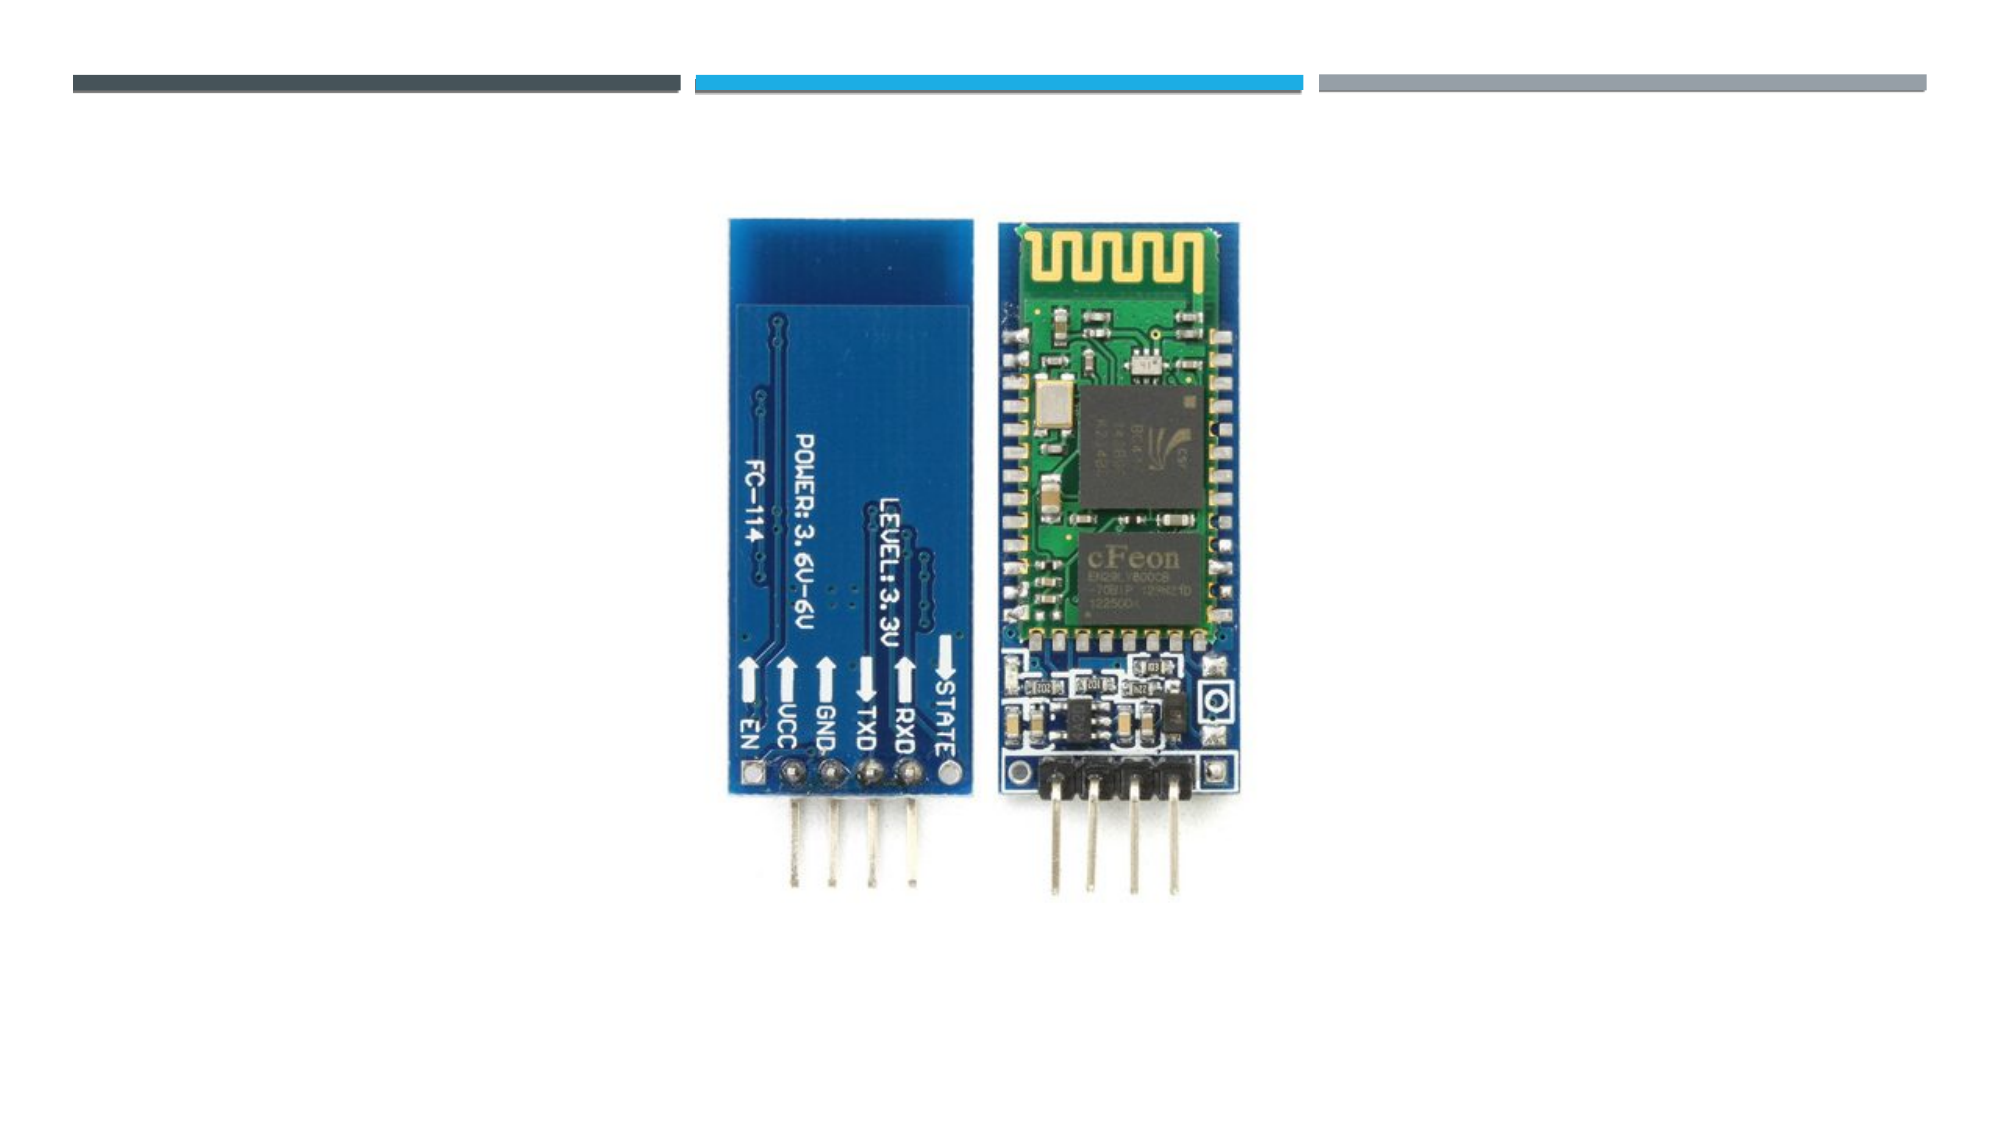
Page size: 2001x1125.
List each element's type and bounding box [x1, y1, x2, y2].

picture [481, 177, 1481, 928]
